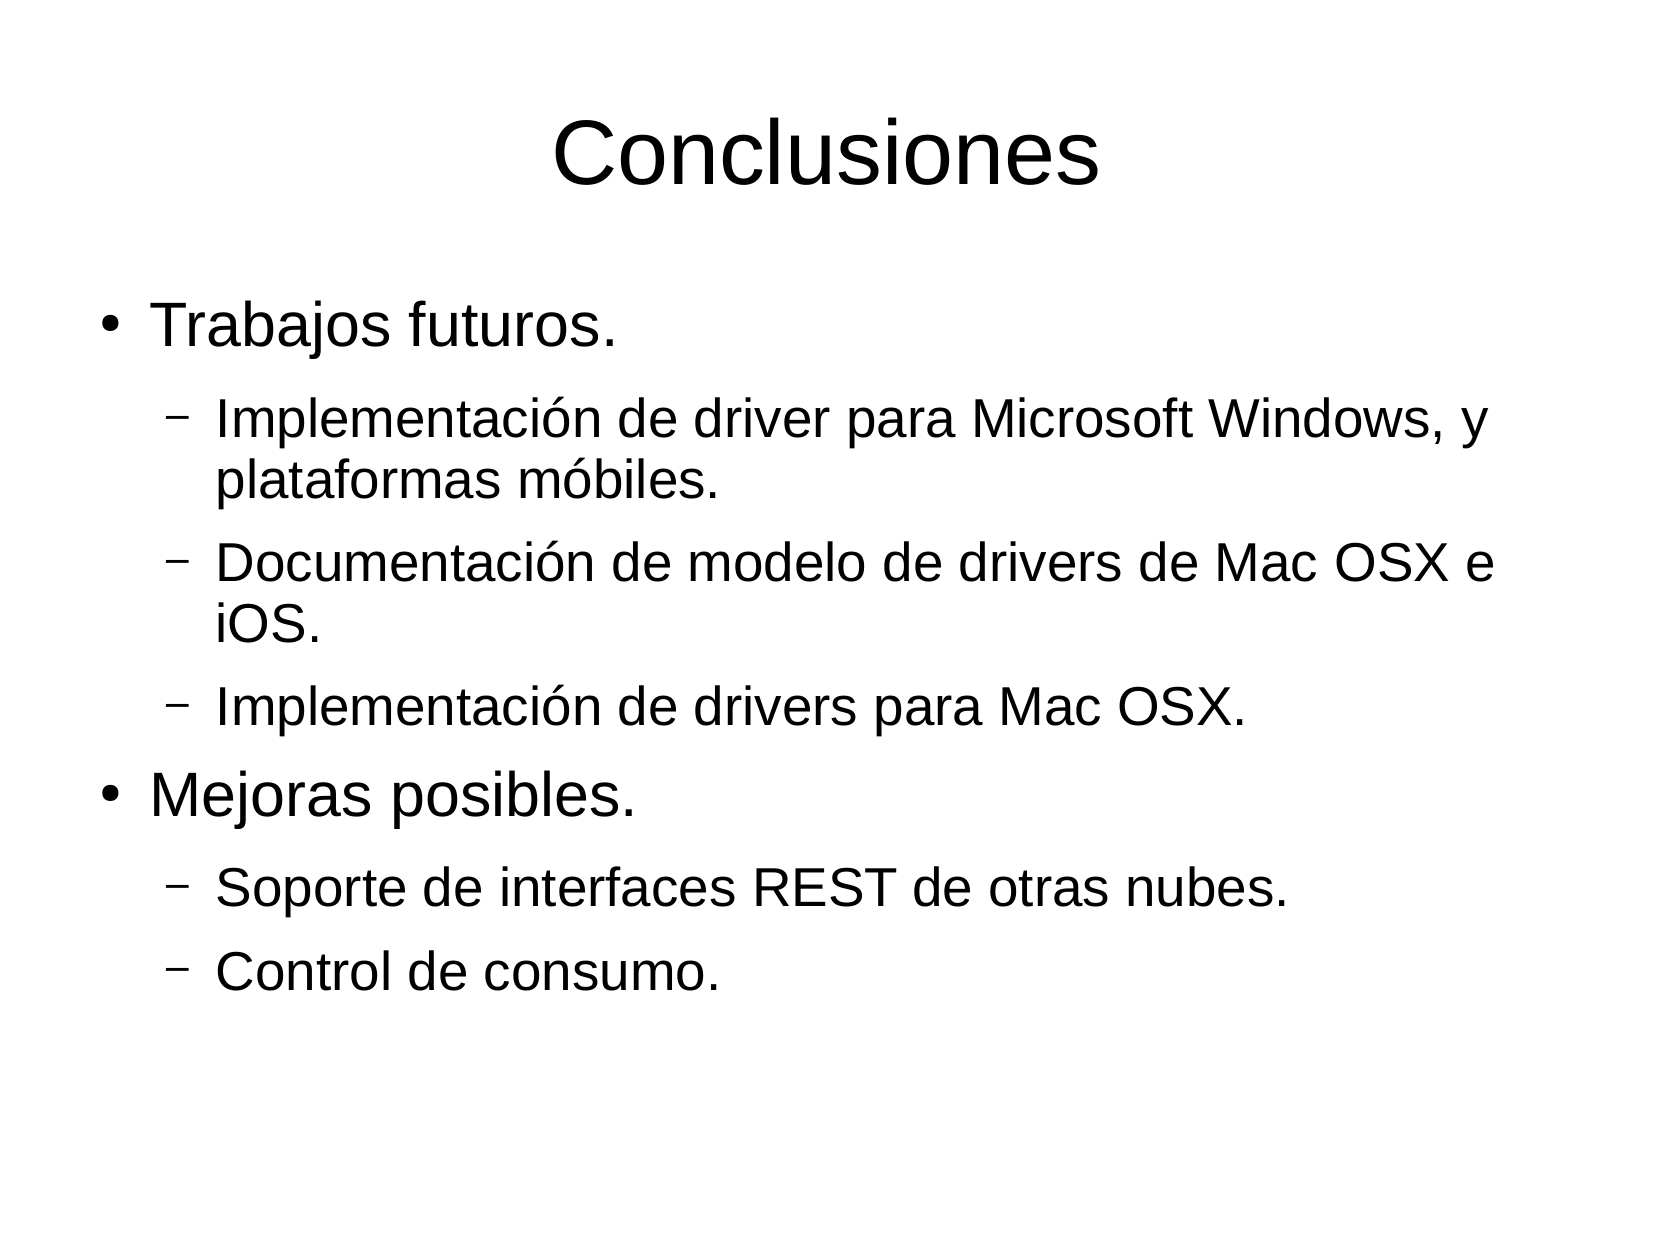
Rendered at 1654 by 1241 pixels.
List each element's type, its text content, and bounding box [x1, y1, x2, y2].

title Conclusiones [82, 49, 1571, 257]
list Trabajos futuros. Implementación de driver para Microsoft Windows, y plataformas móbiles. Documentación de modelo de drivers de Mac OSX e iOS. Implementación de drivers para Mac OSX. Mejoras posibles. Soporte de interfaces REST de otras nubes. Control de consumo. [82, 290, 1538, 1010]
